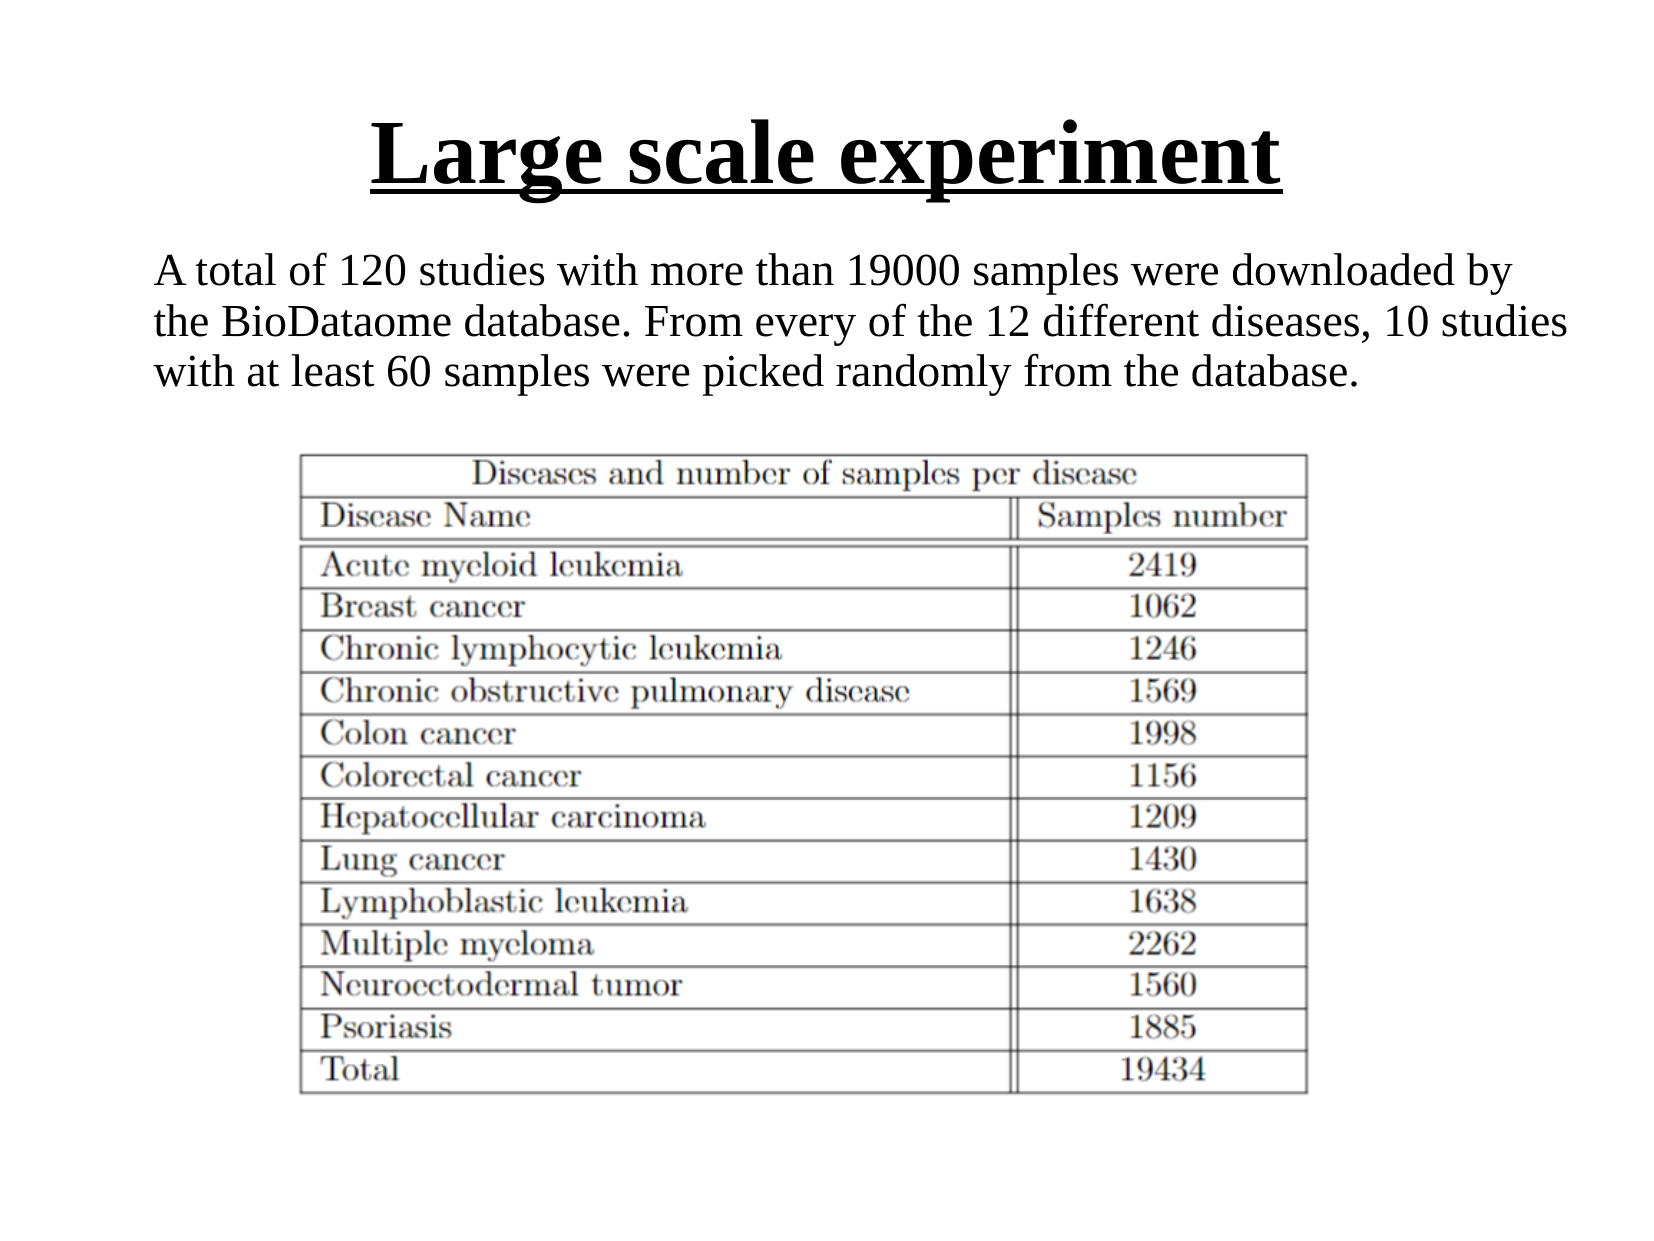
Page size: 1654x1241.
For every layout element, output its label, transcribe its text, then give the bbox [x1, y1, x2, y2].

picture [289, 448, 1312, 1111]
list A total of 120 studies with more than 19000 samples were downloaded by the BioDataome database. From every of the 12 different diseases, 10 studies with at least 60 samples were picked randomly from the database. [82, 244, 1571, 1063]
title Large scale experiment [82, 49, 1571, 244]
